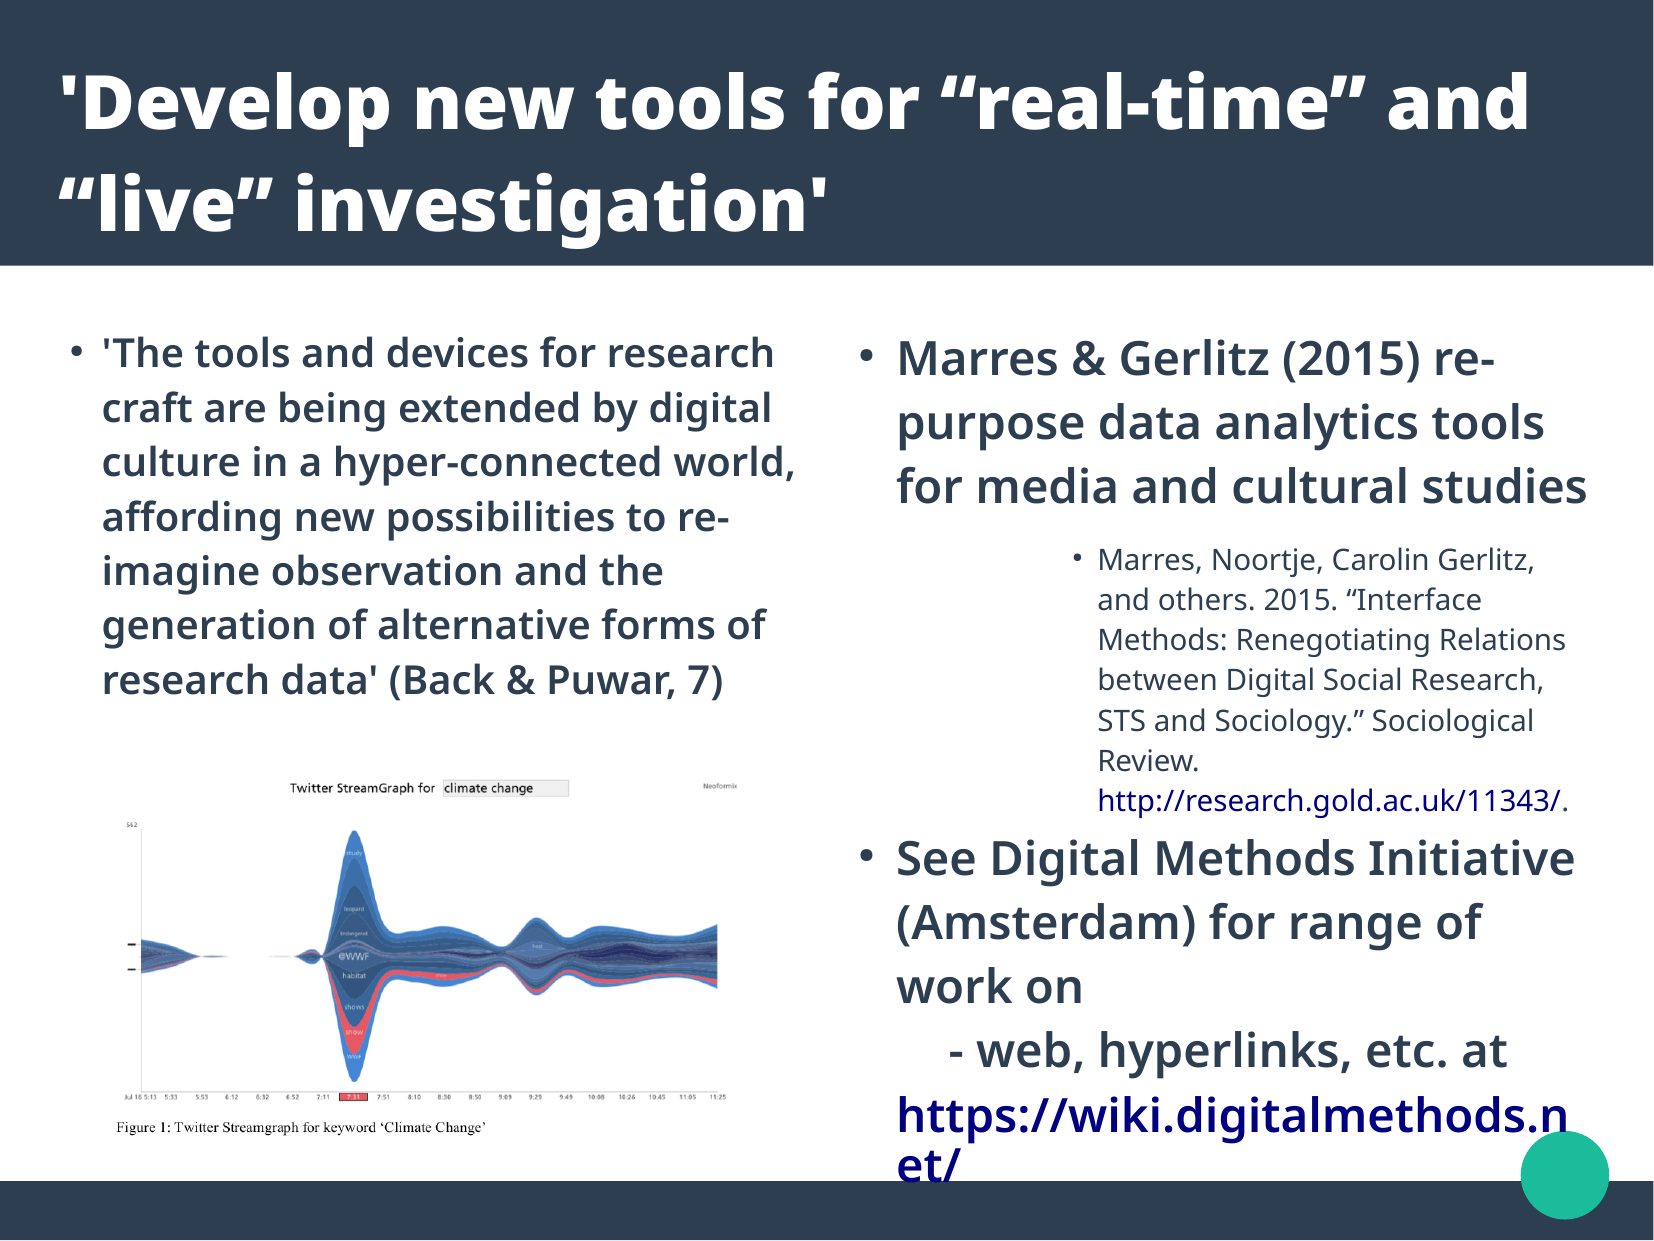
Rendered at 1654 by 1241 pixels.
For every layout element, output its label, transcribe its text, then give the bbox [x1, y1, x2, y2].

title 'Develop new tools for “real-time” and “live” investigation' [59, 49, 1595, 207]
picture [84, 756, 783, 1151]
list Marres & Gerlitz (2015) re-purpose data analytics tools for media and cultural studies Marres, Noortje, Carolin Gerlitz, and others. 2015. “Interface Methods: Renegotiating Relations between Digital Social Research, STS and Sociology.” Sociological Review. http://research.gold.ac.uk/11343/. See Digital Methods Initiative (Amsterdam) for range of work on - web, hyperlinks, etc. at https://wiki.digitalmethods.net/ [845, 324, 1596, 1152]
list 'The tools and devices for research craft are being extended by digital culture in a hyper-connected world, affording new possibilities to re-imagine observation and the generation of alternative forms of research data' (Back & Puwar, 7) [59, 324, 809, 720]
